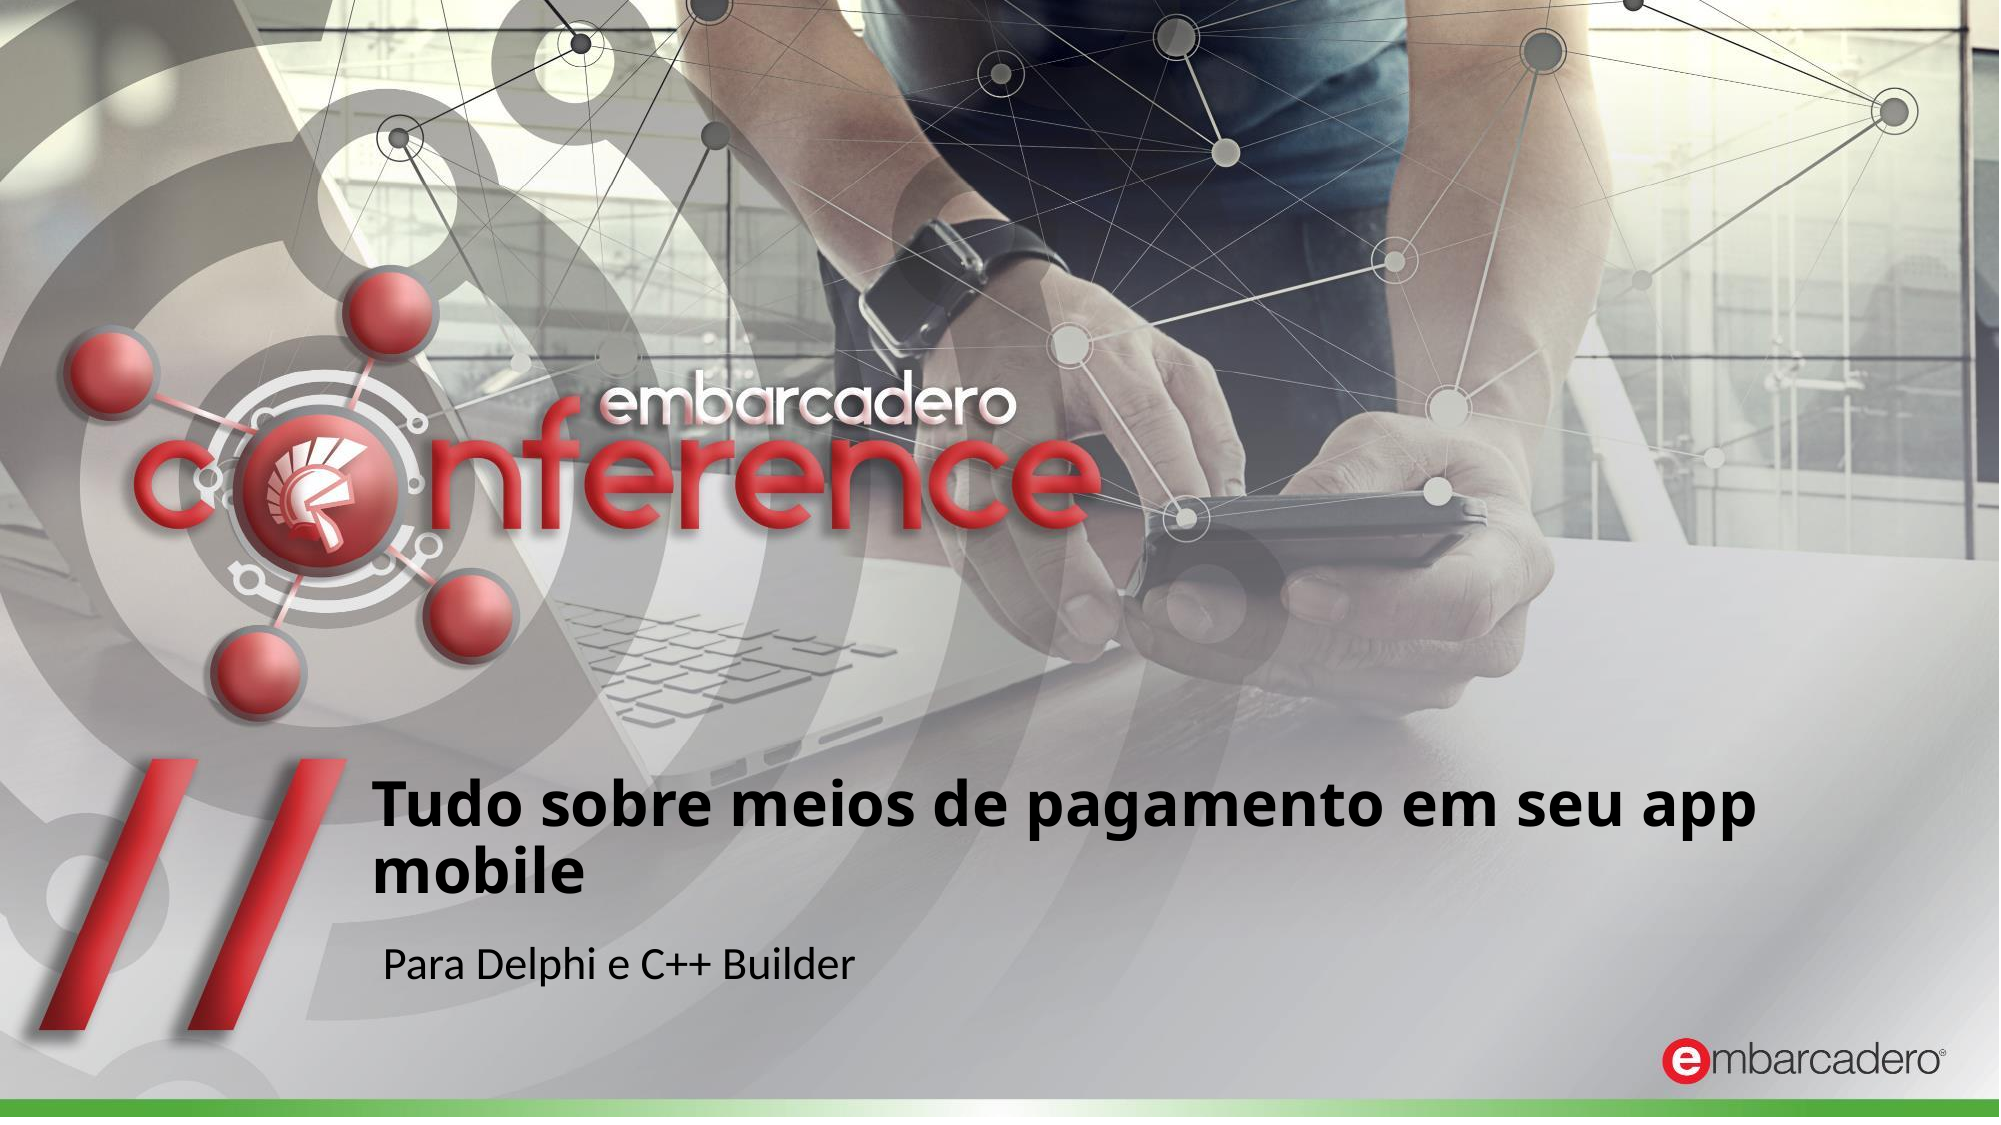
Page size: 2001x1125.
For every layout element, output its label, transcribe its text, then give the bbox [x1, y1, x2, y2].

picture [0, 0, 1999, 1117]
subtitle Para Delphi e C++ Builder [367, 936, 1935, 998]
title Tudo sobre meios de pagamento em seu app mobile [356, 795, 1935, 915]
